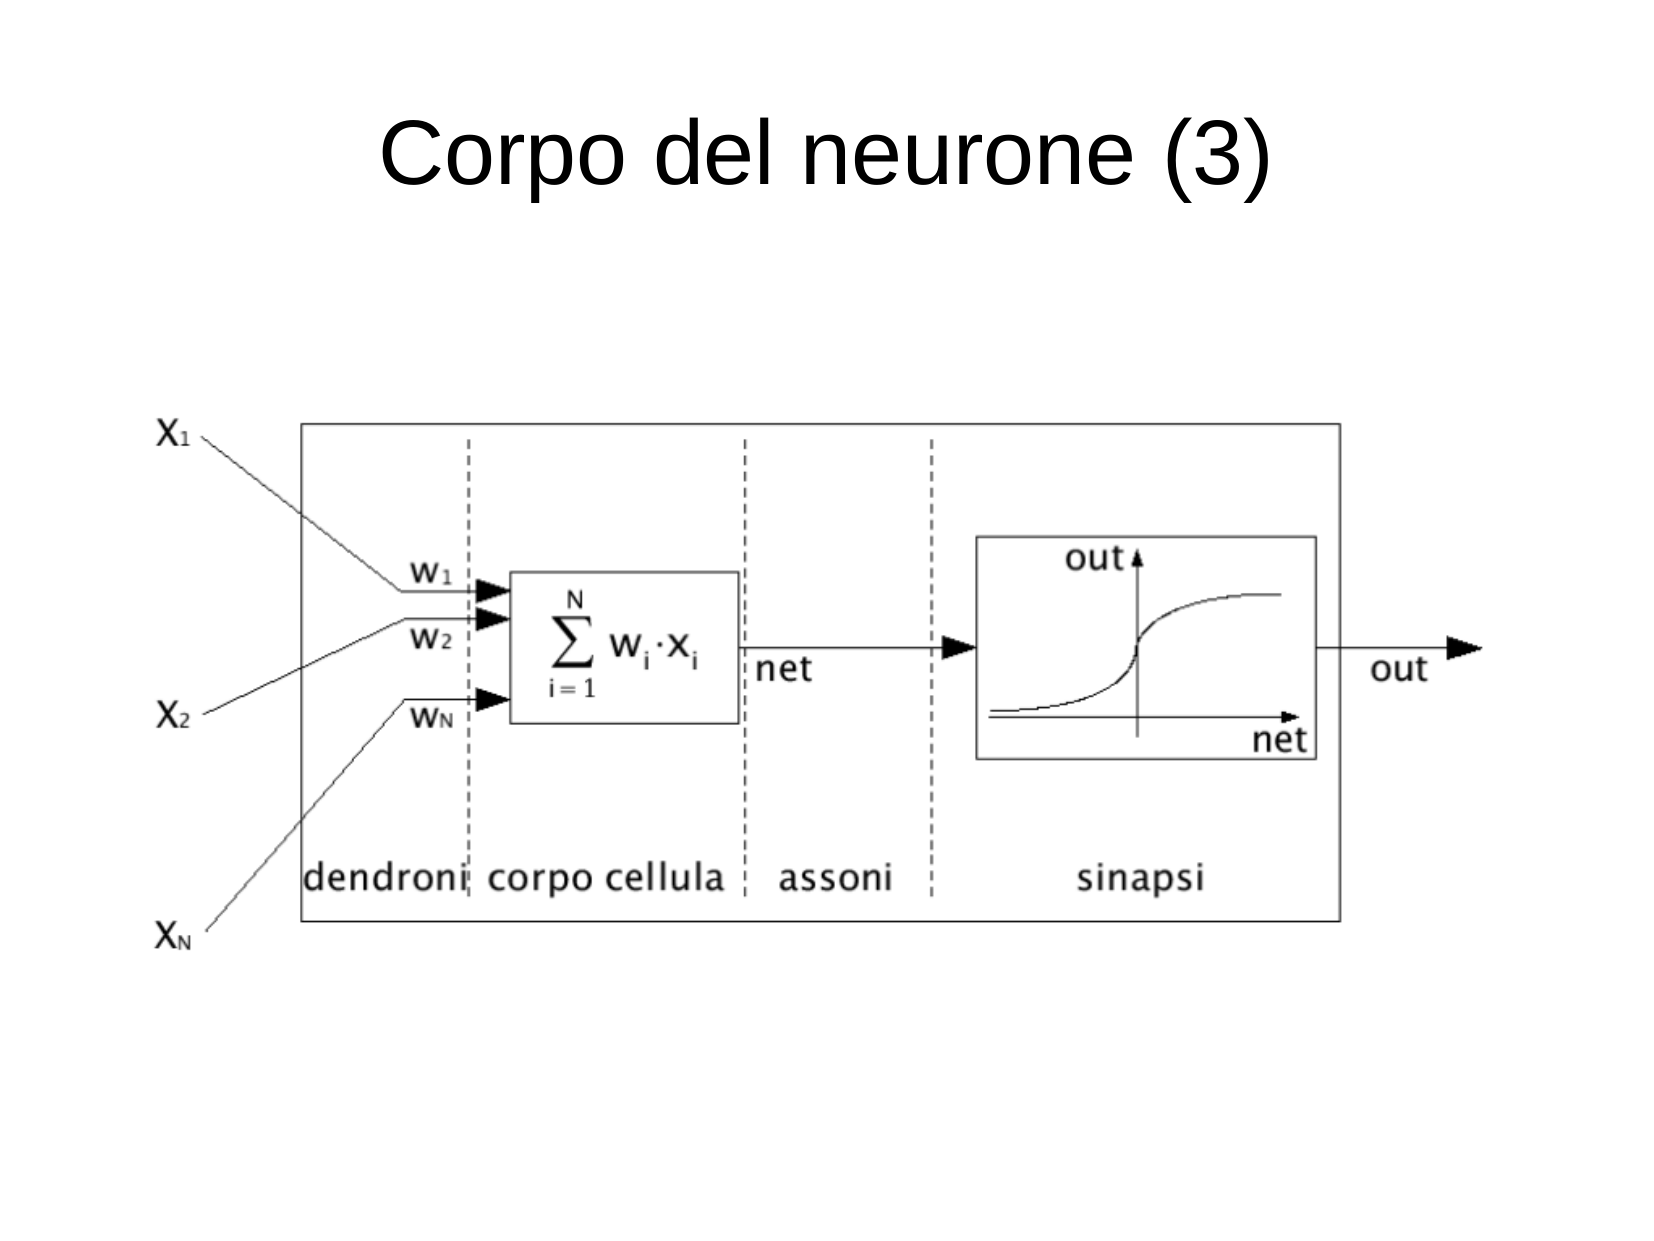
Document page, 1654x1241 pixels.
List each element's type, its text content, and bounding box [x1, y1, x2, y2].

title Corpo del neurone (3) [82, 49, 1571, 257]
picture [129, 378, 1489, 981]
